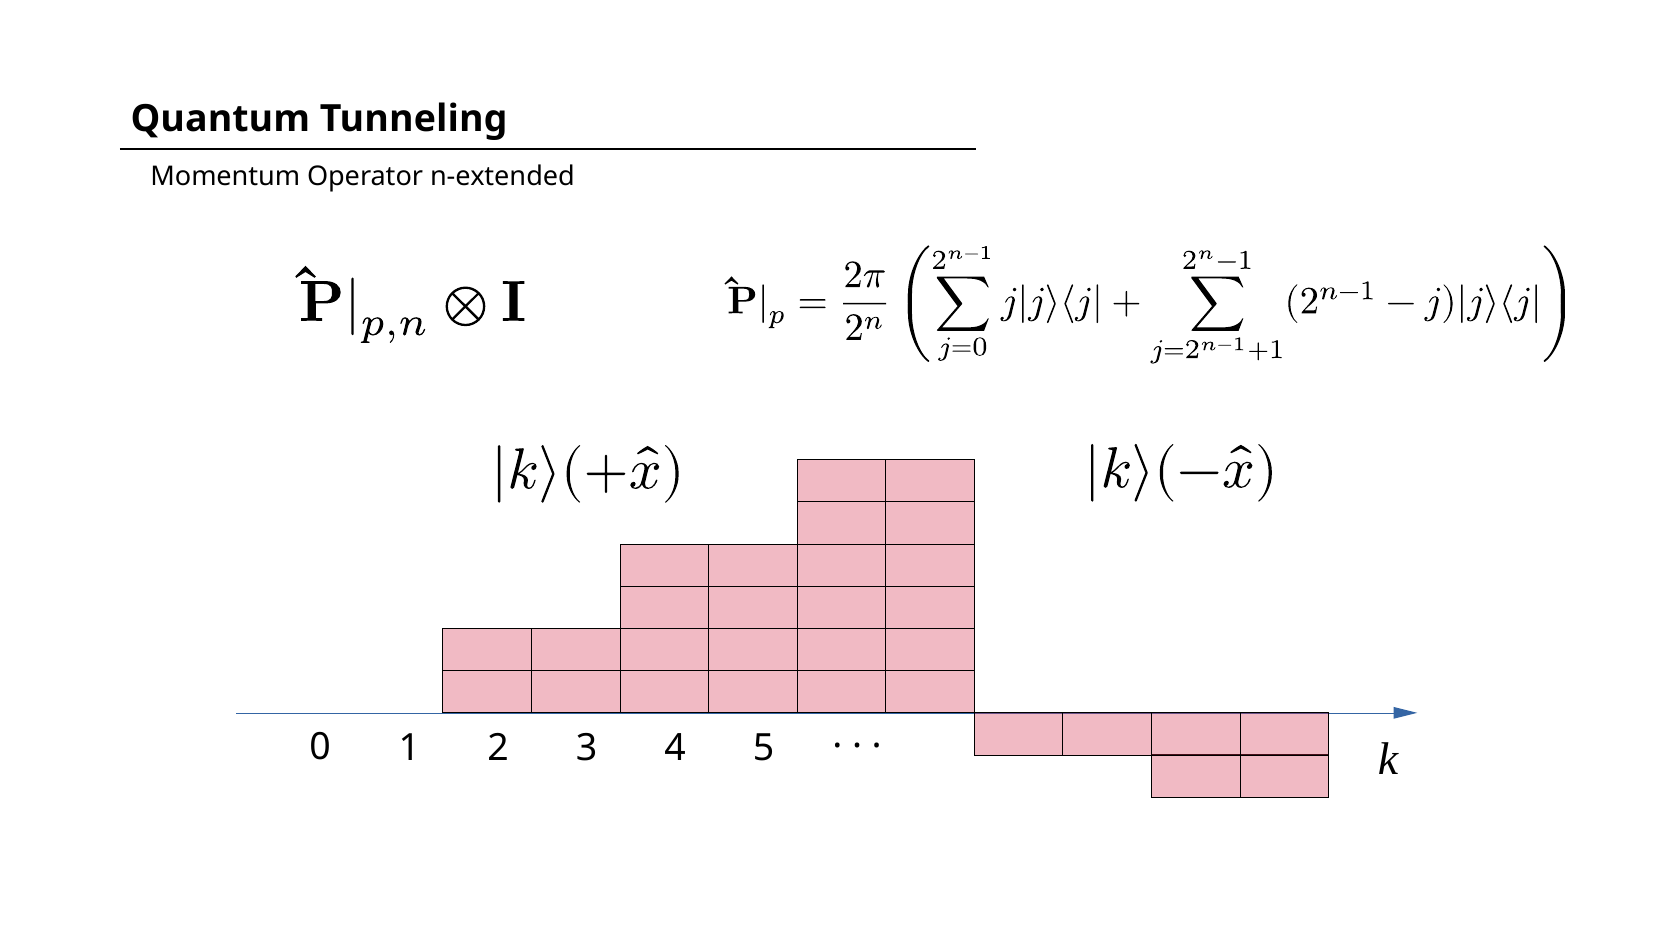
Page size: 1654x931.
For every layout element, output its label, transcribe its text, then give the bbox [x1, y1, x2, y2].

text_box [1087, 443, 1272, 502]
text_box 2 [472, 712, 523, 778]
text_box k [1363, 726, 1414, 793]
text_box 3 [561, 712, 612, 778]
text_box 0 [294, 712, 345, 777]
text_box 4 [649, 712, 700, 778]
text_box 5 [738, 712, 789, 778]
text_box . . . [817, 700, 899, 765]
text_box 1 [383, 712, 435, 778]
text_box [724, 245, 1565, 364]
text_box [295, 265, 525, 343]
text_box Momentum Operator n-extended [135, 149, 577, 201]
text_box [493, 444, 679, 503]
text_box [442, 459, 1329, 798]
text_box Quantum Tunneling [115, 83, 1026, 150]
